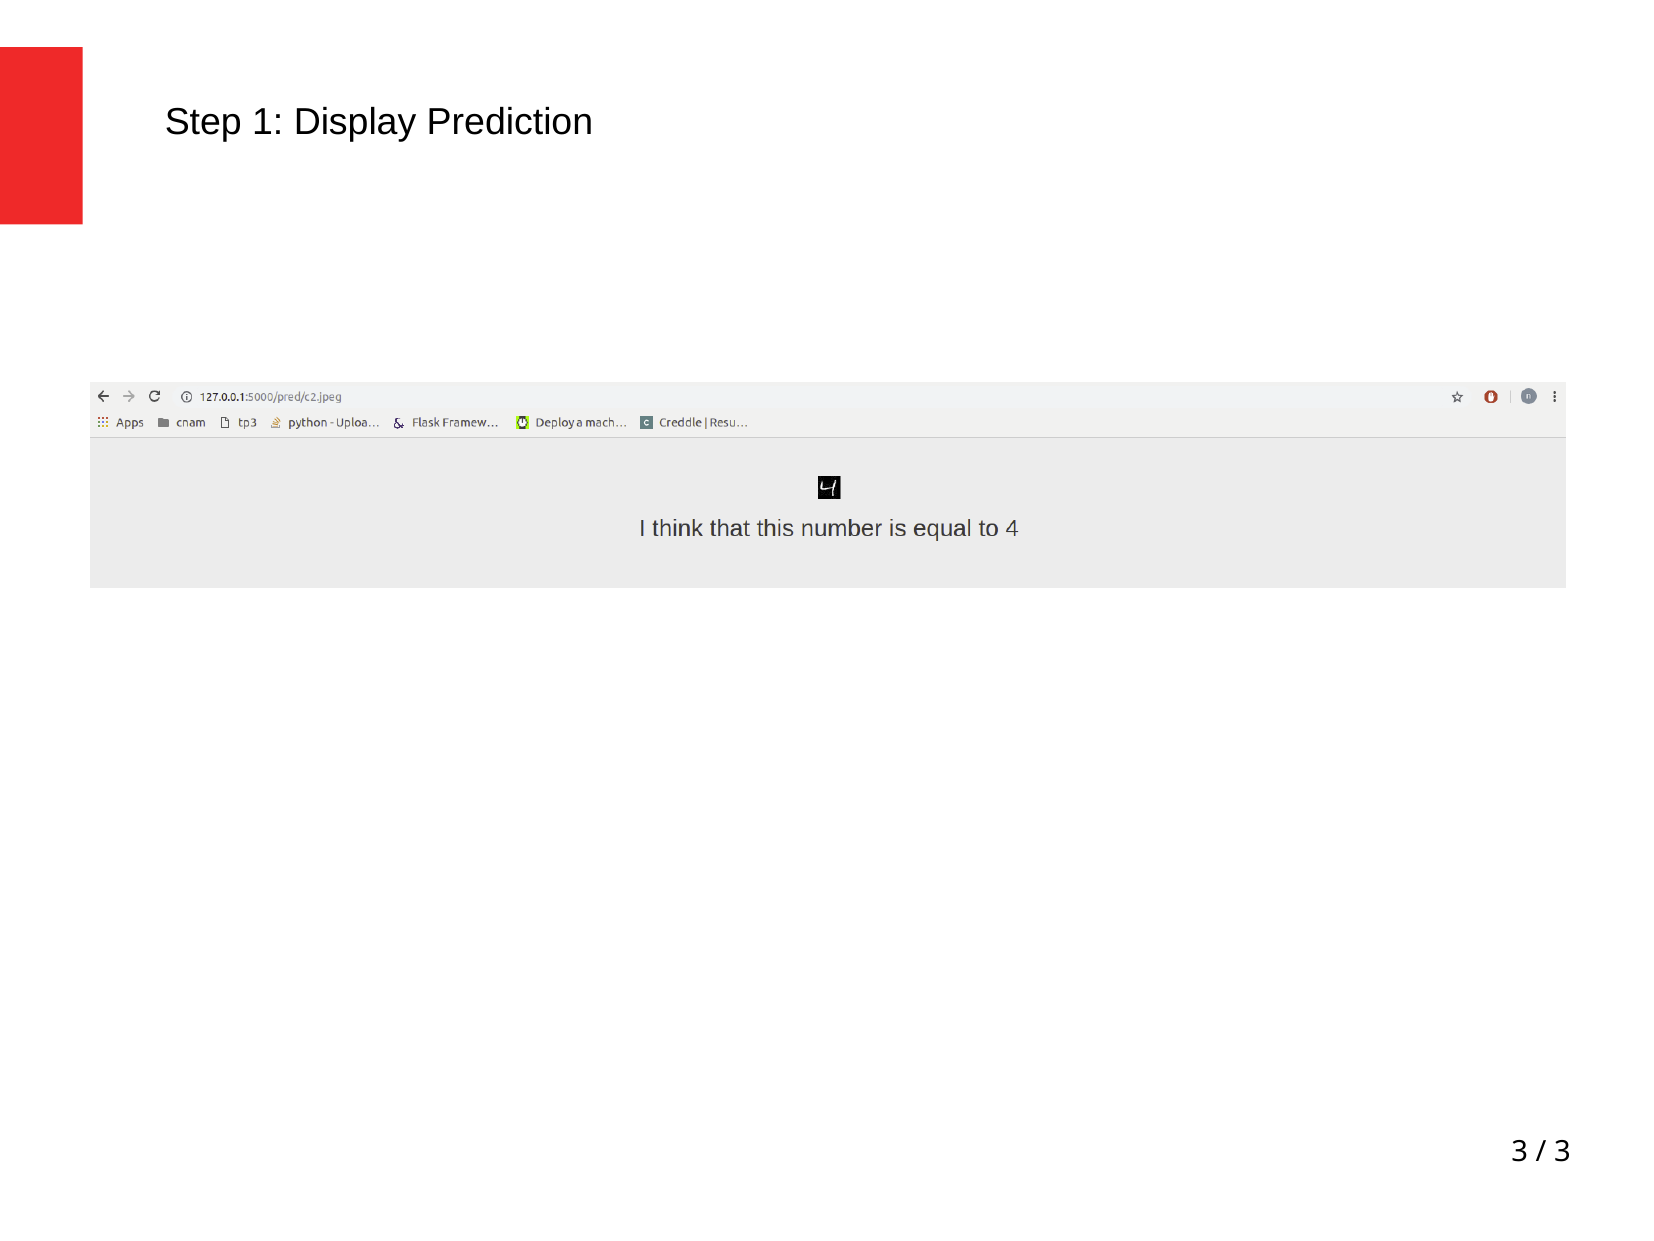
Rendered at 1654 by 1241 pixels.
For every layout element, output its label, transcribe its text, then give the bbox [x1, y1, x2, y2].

picture [90, 382, 1566, 796]
text_box Step 1: Display Prediction [150, 93, 976, 151]
